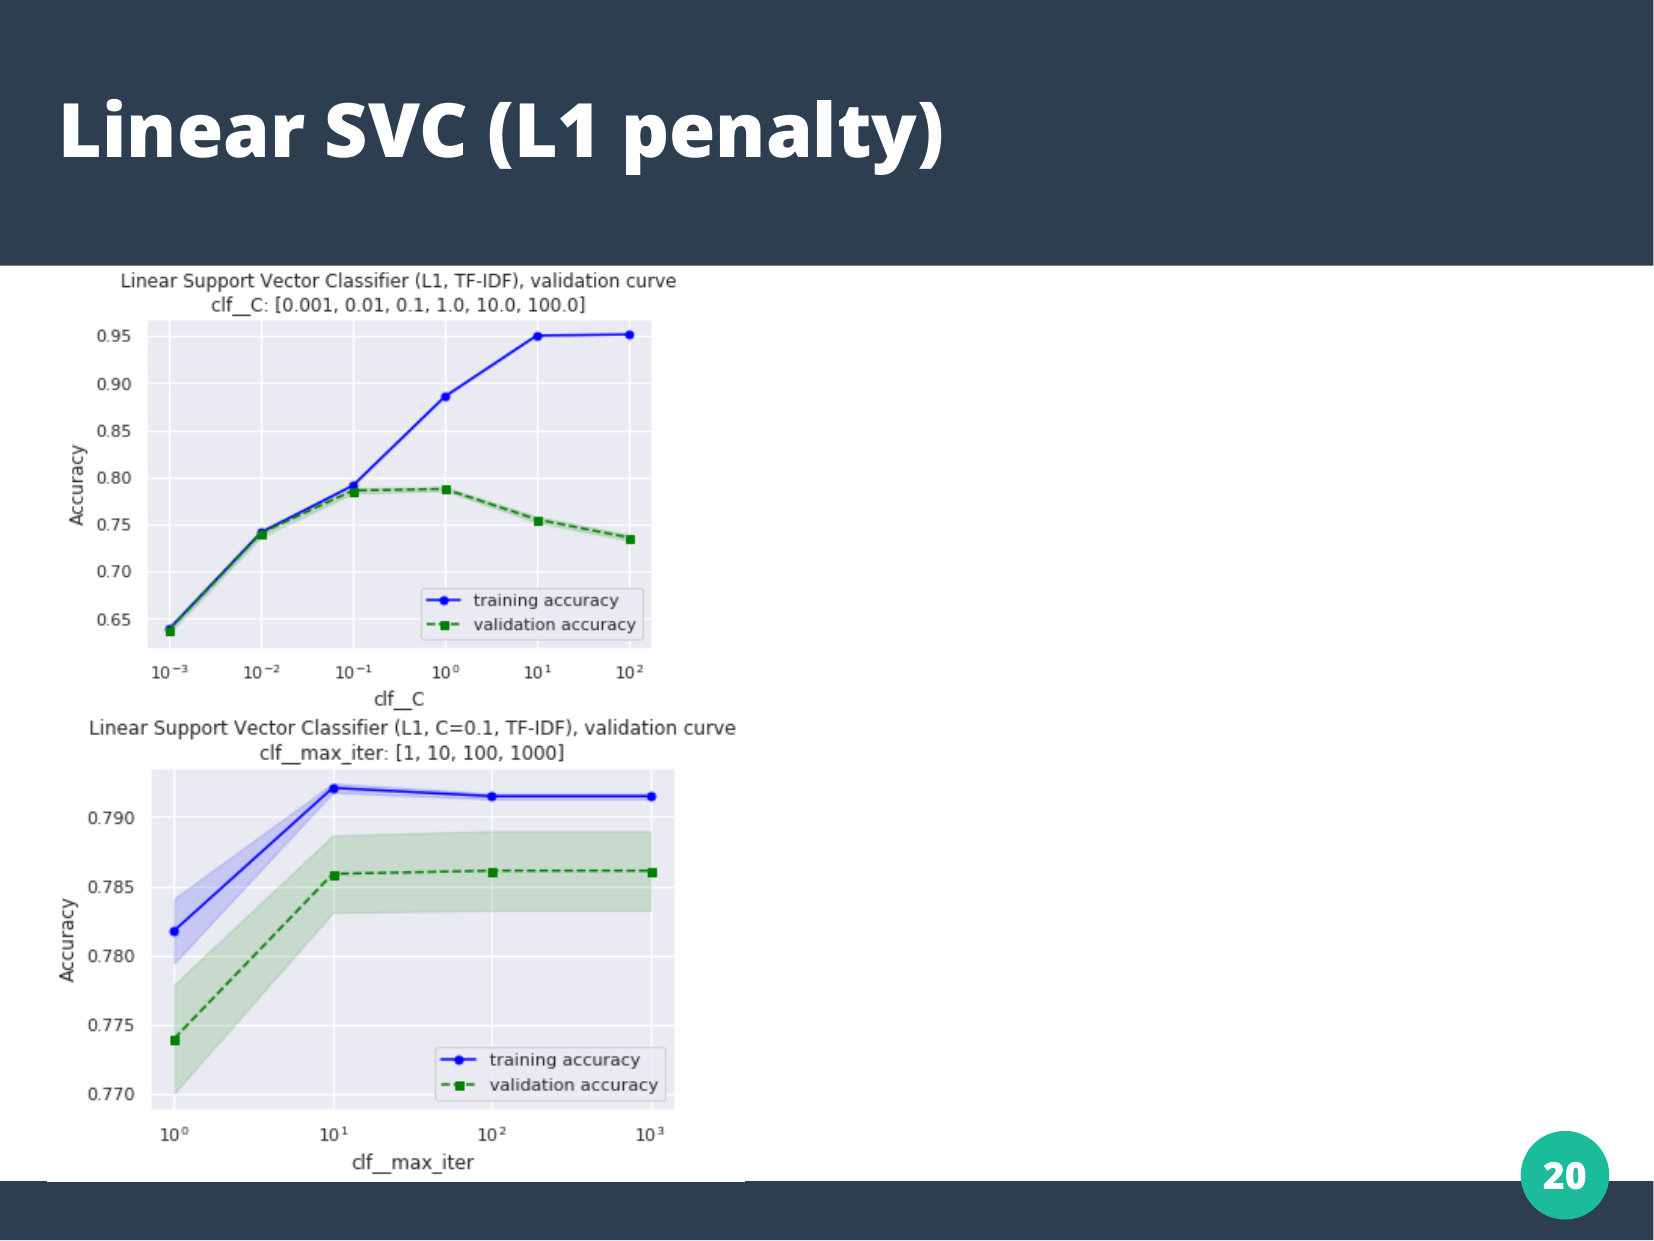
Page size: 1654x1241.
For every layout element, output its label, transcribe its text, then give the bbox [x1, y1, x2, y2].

picture [47, 271, 745, 1182]
title Linear SVC (L1 penalty) [59, 49, 1595, 207]
